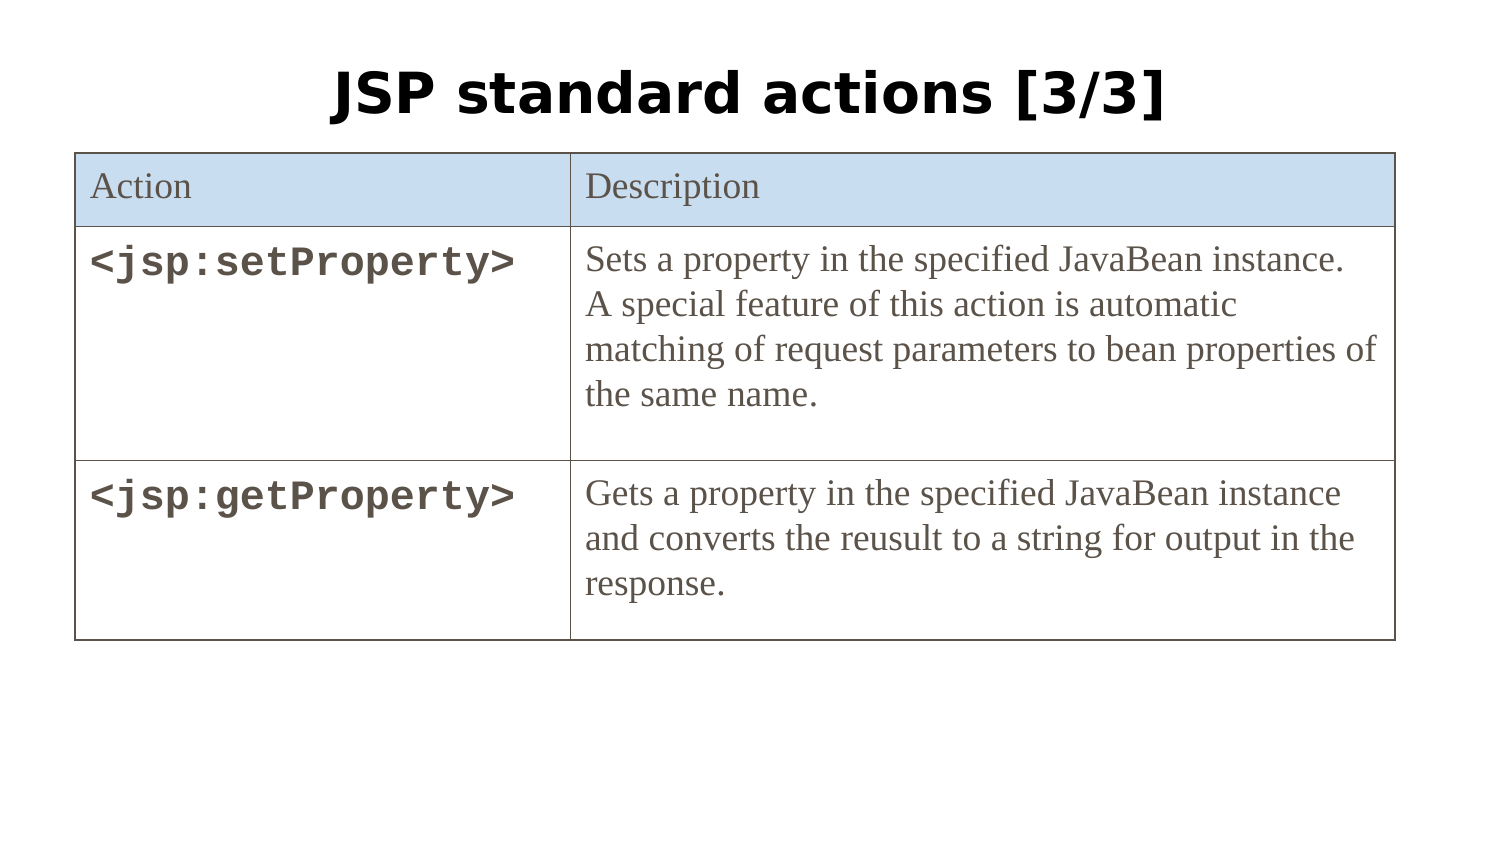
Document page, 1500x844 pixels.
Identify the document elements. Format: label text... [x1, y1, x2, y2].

table_cell Sets a property in the specified JavaBean instance. A special feature of this action is automatic matching of request parameters to bean properties of the same name. [571, 227, 1394, 460]
table_cell <jsp:setProperty> [76, 227, 570, 460]
table_header Action [76, 154, 570, 226]
title JSP standard actions [3/3] [75, 33, 1425, 133]
table_cell <jsp:getProperty> [76, 461, 570, 639]
table_cell Gets a property in the specified JavaBean instance and converts the reusult to a string for output in the response. [571, 461, 1394, 639]
table_header Description [571, 154, 1394, 226]
